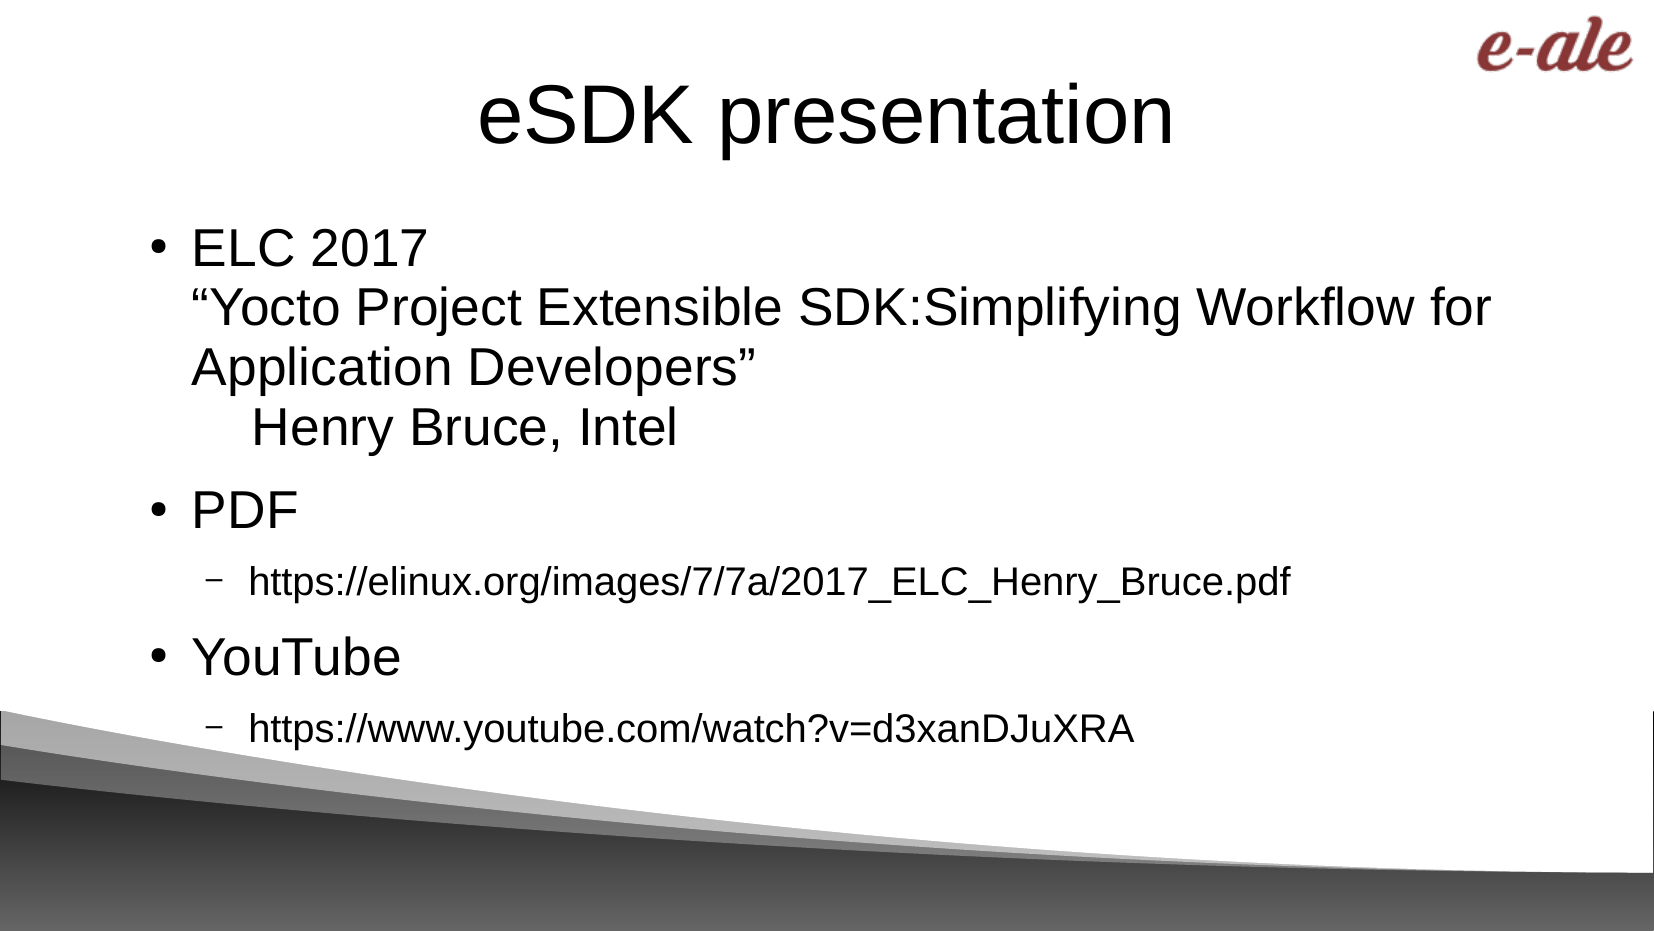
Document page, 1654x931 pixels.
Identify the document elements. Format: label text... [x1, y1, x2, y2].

list ELC 2017 “Yocto Project Extensible SDK:Simplifying Workflow for Application Developers” Henry Bruce, Intel PDF https://elinux.org/images/7/7a/2017_ELC_Henry_Bruce.pdf YouTube https://www.youtube.com/watch?v=d3xanDJuXRA [135, 217, 1624, 757]
picture [1475, 15, 1636, 74]
title eSDK presentation [82, 37, 1571, 193]
